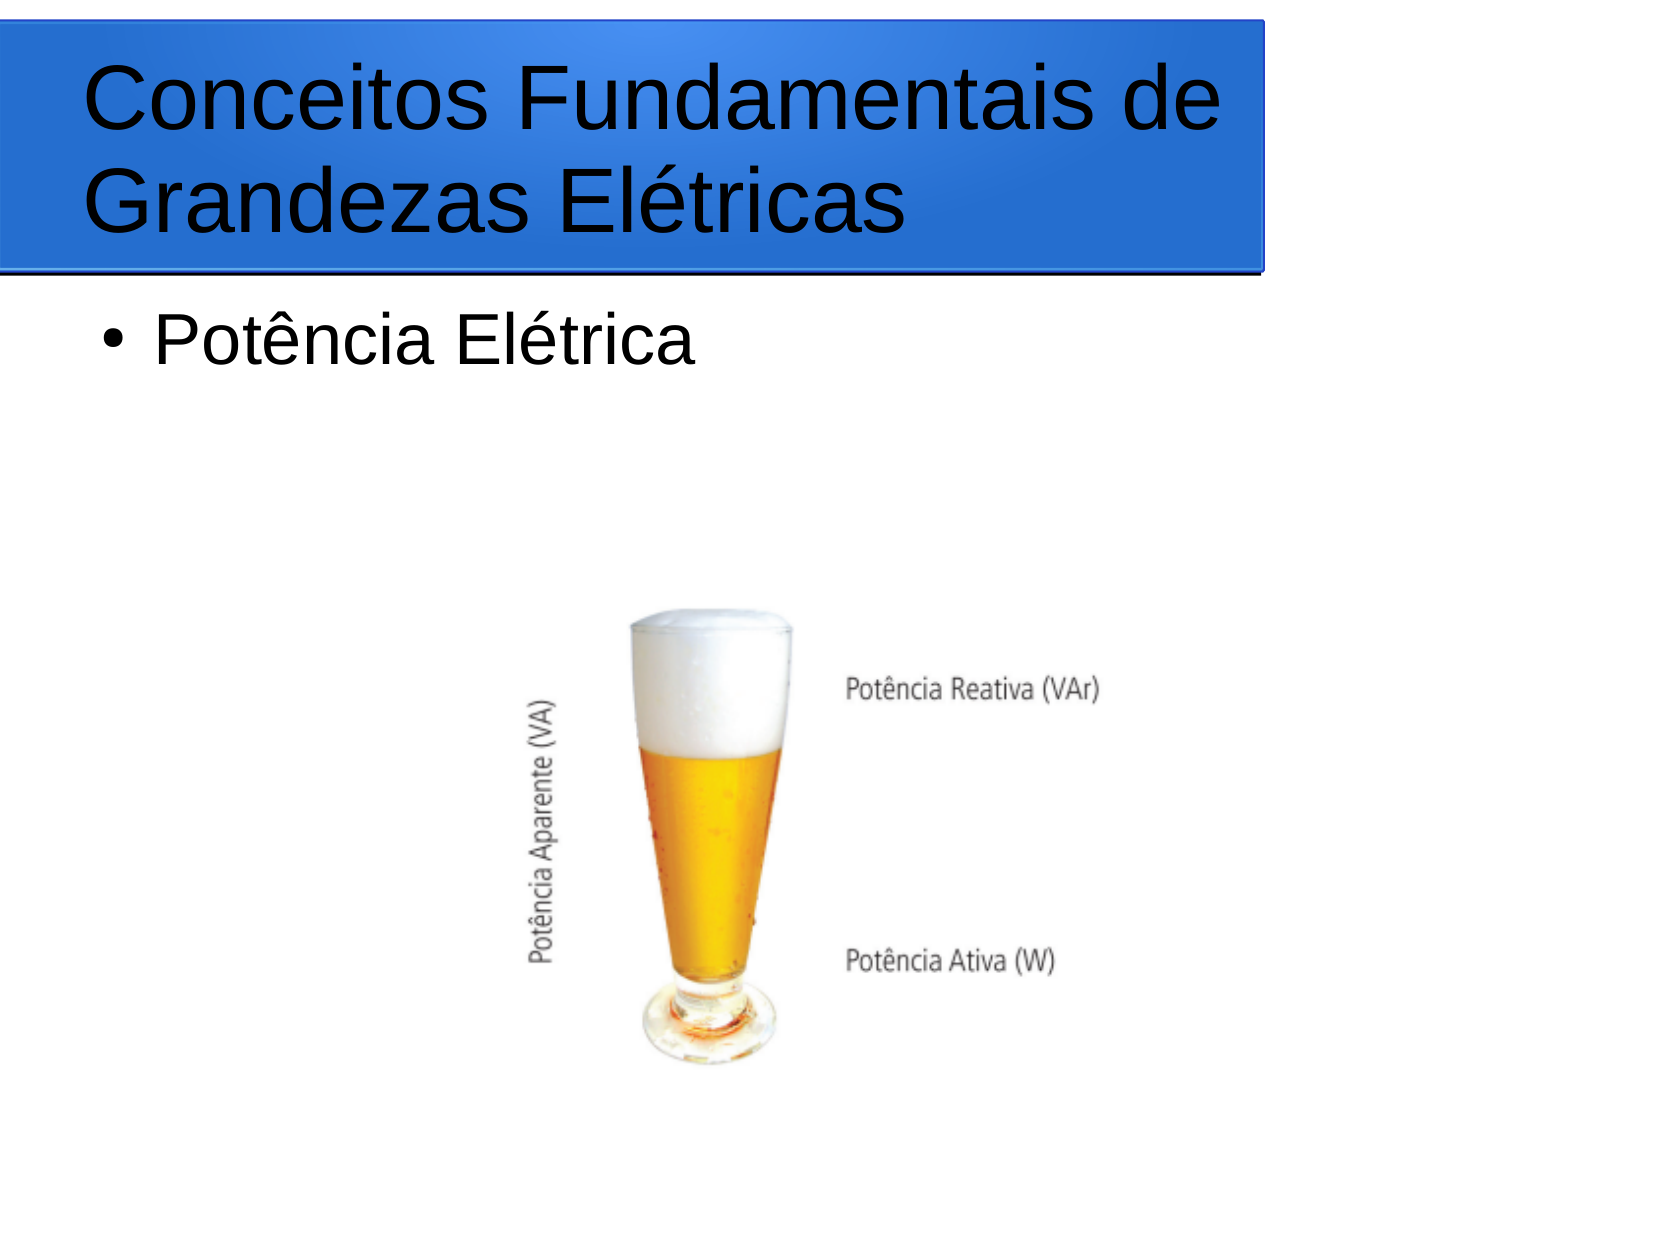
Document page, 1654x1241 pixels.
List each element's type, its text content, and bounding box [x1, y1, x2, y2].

title Conceitos Fundamentais de Grandezas Elétricas [82, 47, 1235, 253]
list Potência Elétrica [82, 299, 809, 1019]
picture [460, 454, 1227, 1087]
